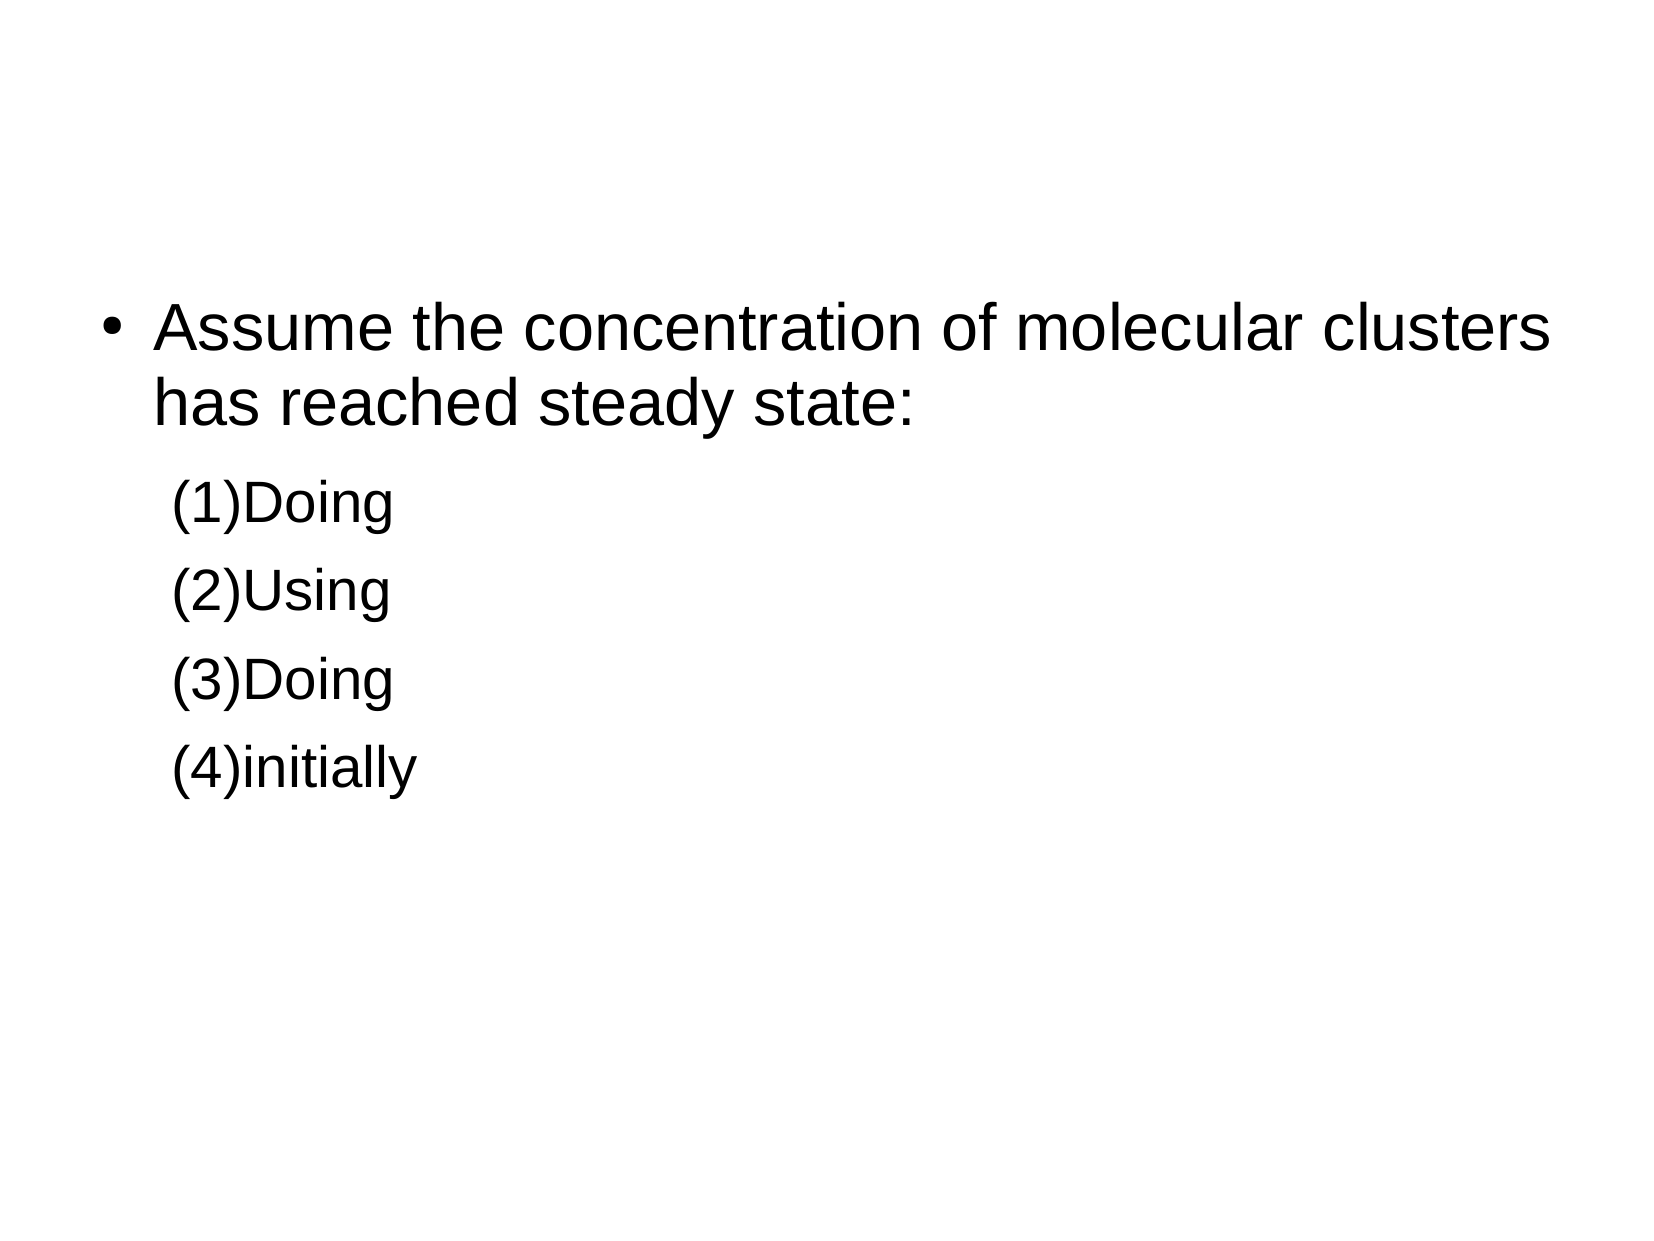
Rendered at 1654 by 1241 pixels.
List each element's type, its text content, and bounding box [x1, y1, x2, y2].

list Assume the concentration of molecular clusters has reached steady state: Doing Using Doing initially [82, 290, 1571, 1010]
